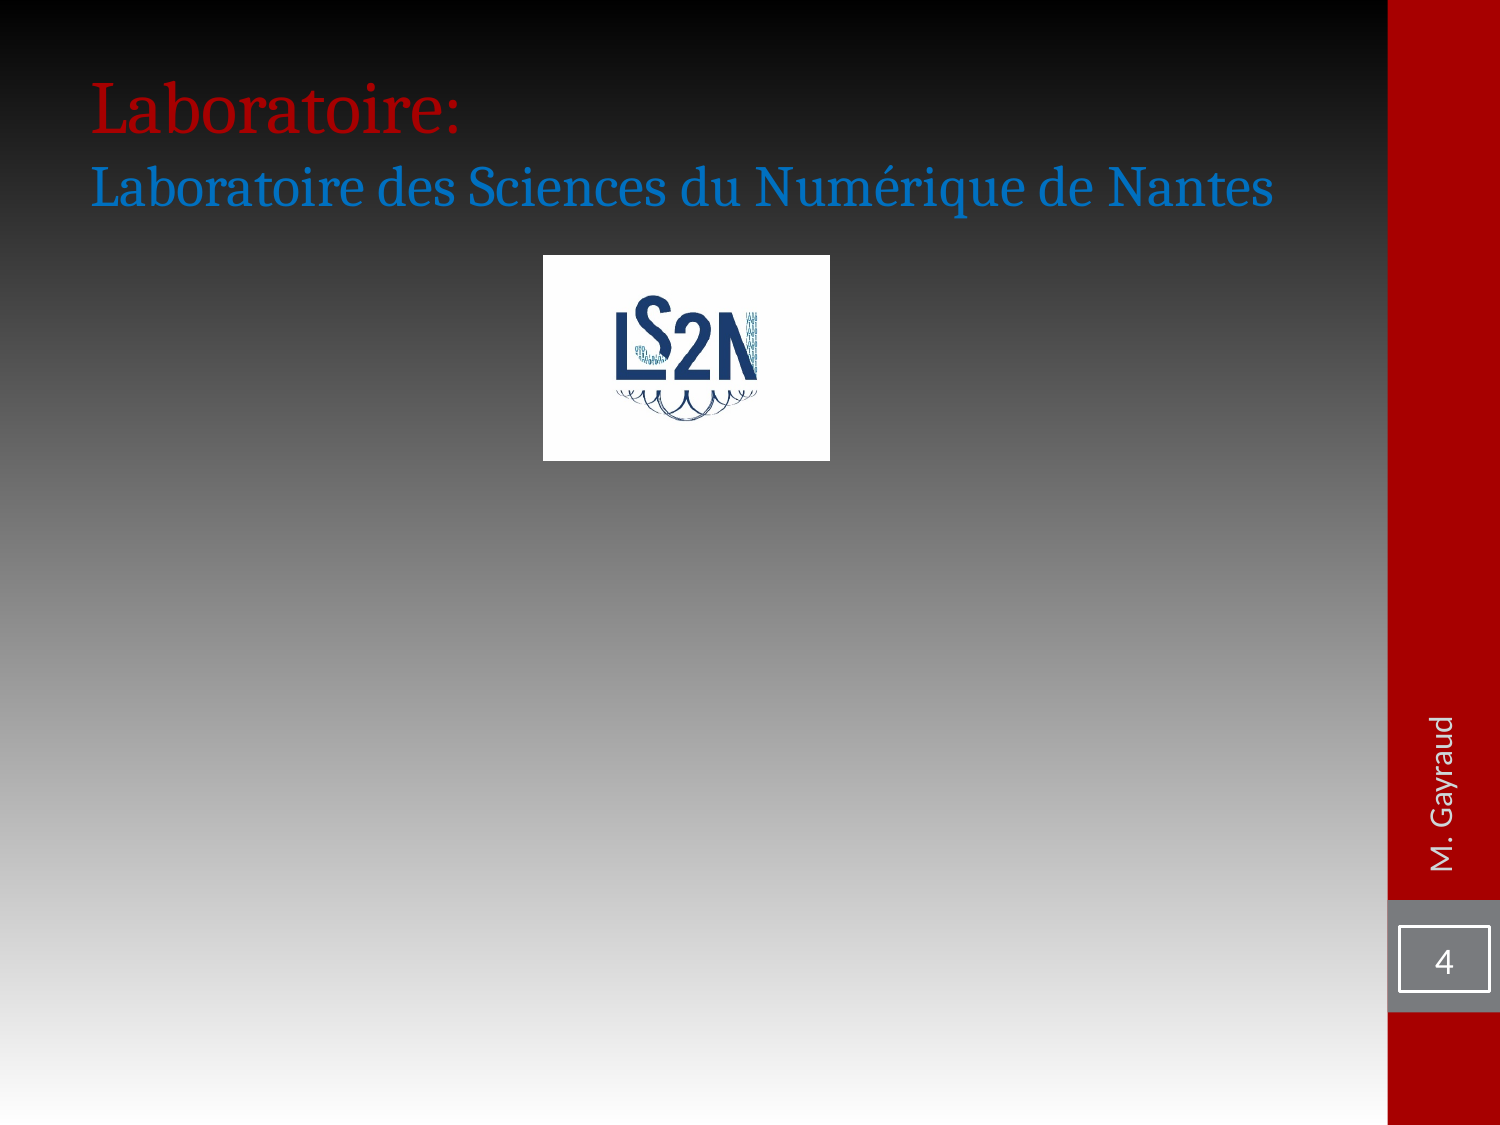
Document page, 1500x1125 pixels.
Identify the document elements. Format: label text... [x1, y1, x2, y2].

picture [543, 255, 830, 461]
title Laboratoire: Laboratoire des Sciences du Numérique de Nantes [75, 45, 1325, 232]
slide_number <numéro> [1399, 926, 1490, 992]
footer M. Gayraud [1408, 500, 1469, 889]
